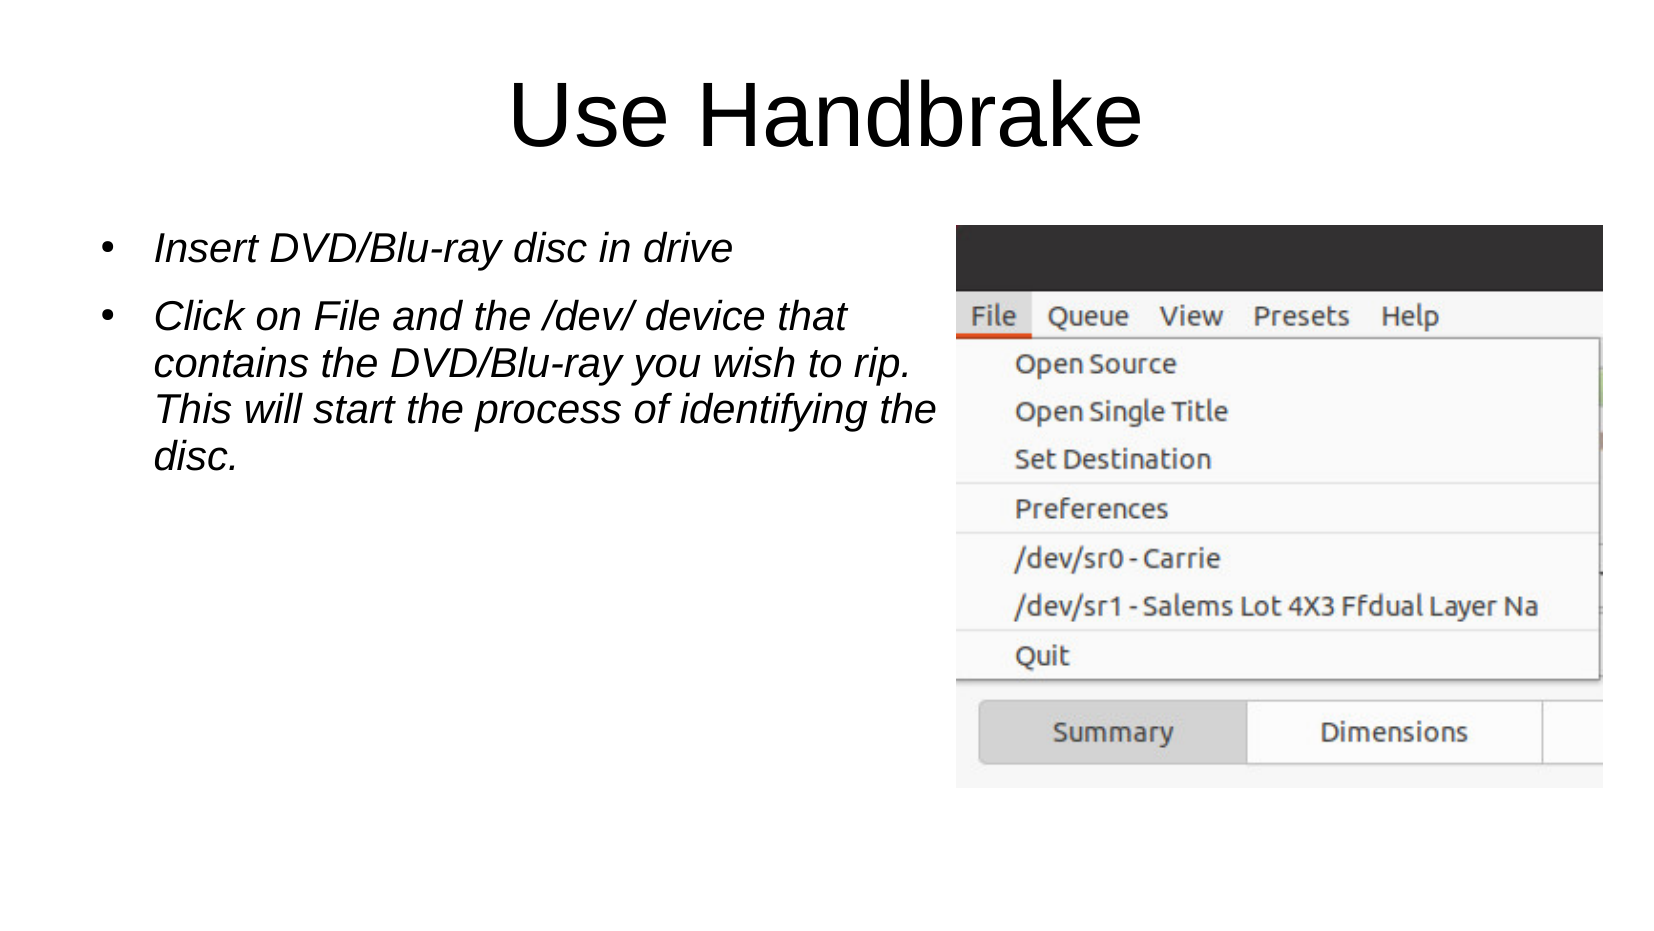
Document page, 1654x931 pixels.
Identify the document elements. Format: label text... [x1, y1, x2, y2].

picture [956, 225, 1603, 788]
list Insert DVD/Blu-ray disc in drive Click on File and the /dev/ device that contains the DVD/Blu-ray you wish to rip. This will start the process of identifying the disc. [82, 224, 976, 848]
title Use Handbrake [82, 37, 1571, 193]
